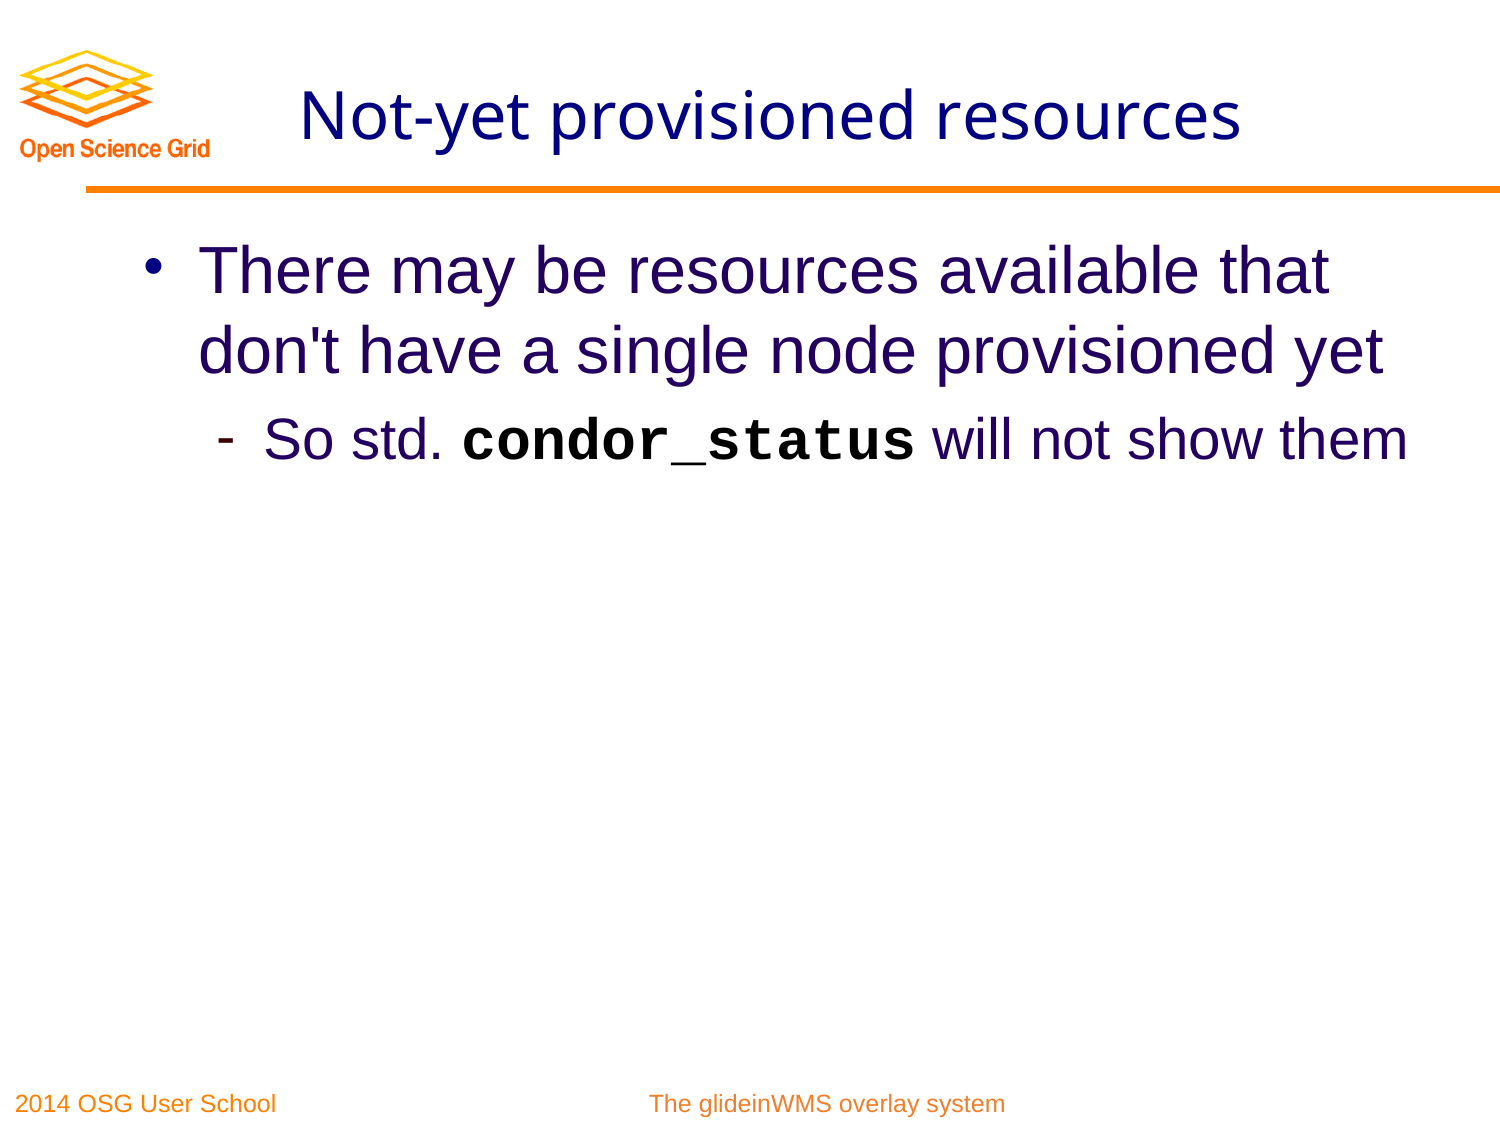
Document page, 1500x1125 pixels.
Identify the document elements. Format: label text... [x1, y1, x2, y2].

picture [0, 27, 201, 179]
list There may be resources available that don't have a single node provisioned yet So std. condor_status will not show them [127, 218, 1429, 872]
title Not-yet provisioned resources [201, 18, 1342, 207]
